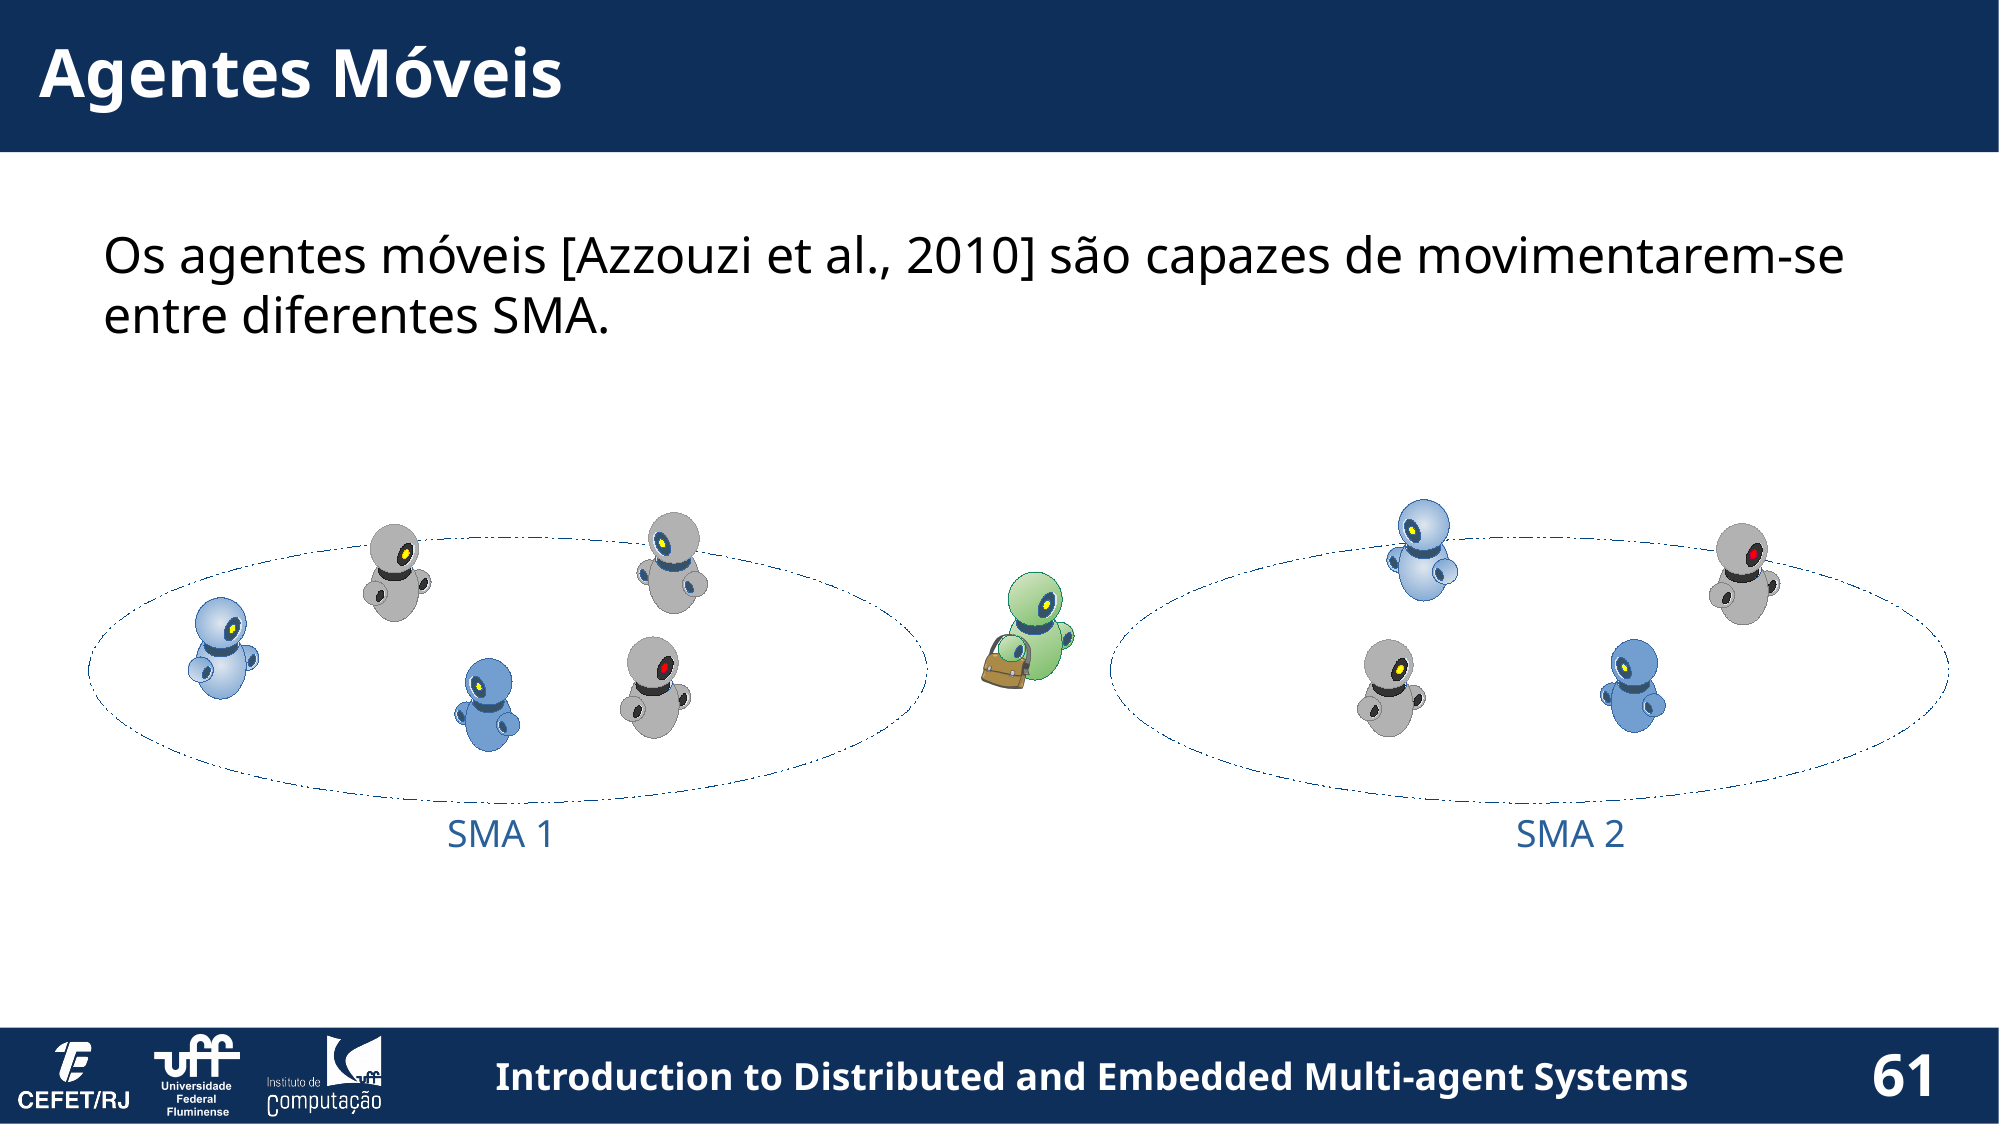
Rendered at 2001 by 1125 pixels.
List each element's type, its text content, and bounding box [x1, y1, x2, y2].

text_box [363, 524, 432, 622]
text_box Agentes Móveis [25, 23, 1999, 119]
picture [153, 1033, 241, 1121]
text_box [1386, 499, 1458, 602]
text_box [620, 636, 691, 739]
text_box Os agentes móveis [Azzouzi et al., 2010] são capazes de movimentarem-se entre diferentes SMA. [88, 216, 1947, 352]
text_box [1357, 639, 1426, 737]
text_box [454, 658, 520, 752]
text_box SMA 2 [1393, 803, 1748, 863]
text_box [1709, 523, 1781, 625]
picture [981, 634, 1031, 689]
text_box [998, 572, 1075, 681]
text_box [636, 512, 708, 614]
picture [18, 1021, 129, 1125]
picture [265, 1033, 383, 1117]
text_box [188, 597, 259, 700]
text_box [1600, 639, 1666, 733]
text_box SMA 1 [324, 803, 680, 863]
